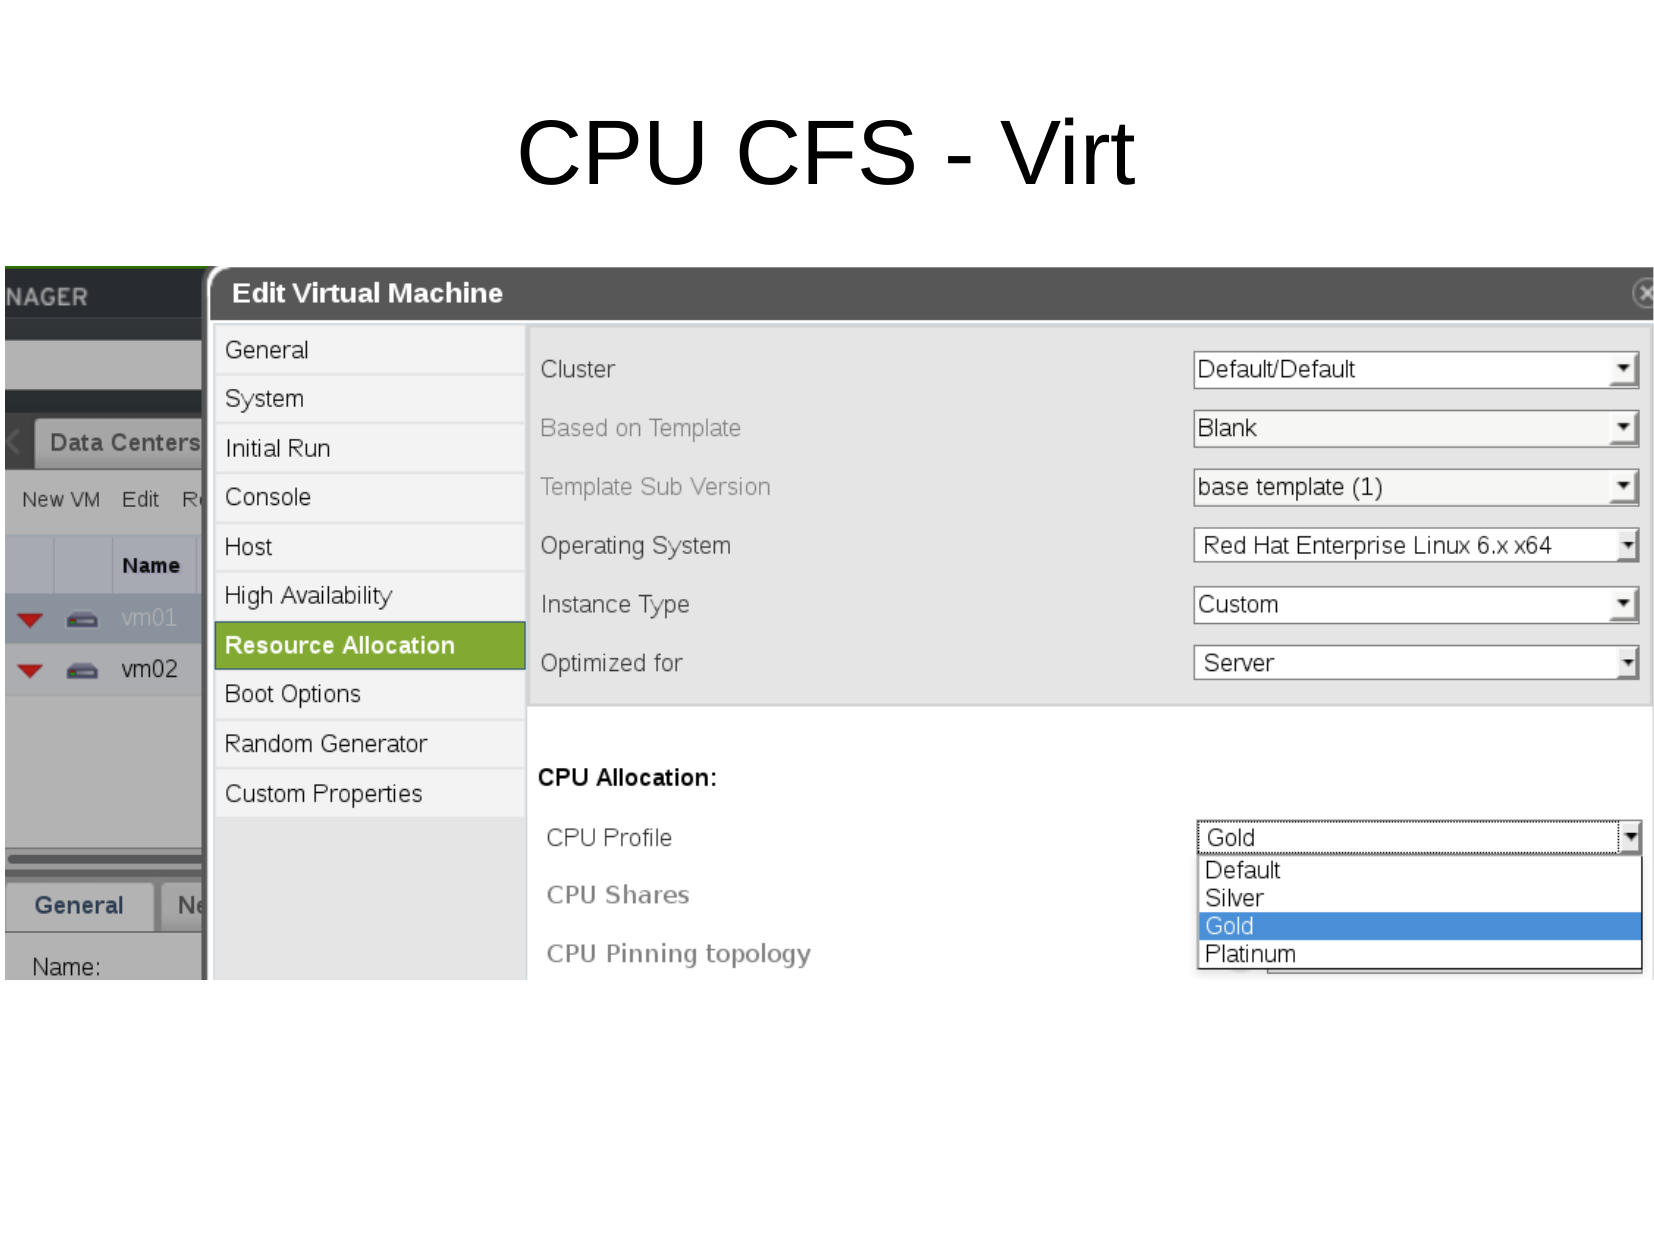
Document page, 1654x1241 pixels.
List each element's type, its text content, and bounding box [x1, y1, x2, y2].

title CPU CFS - Virt [82, 49, 1571, 257]
picture [5, 266, 1654, 980]
